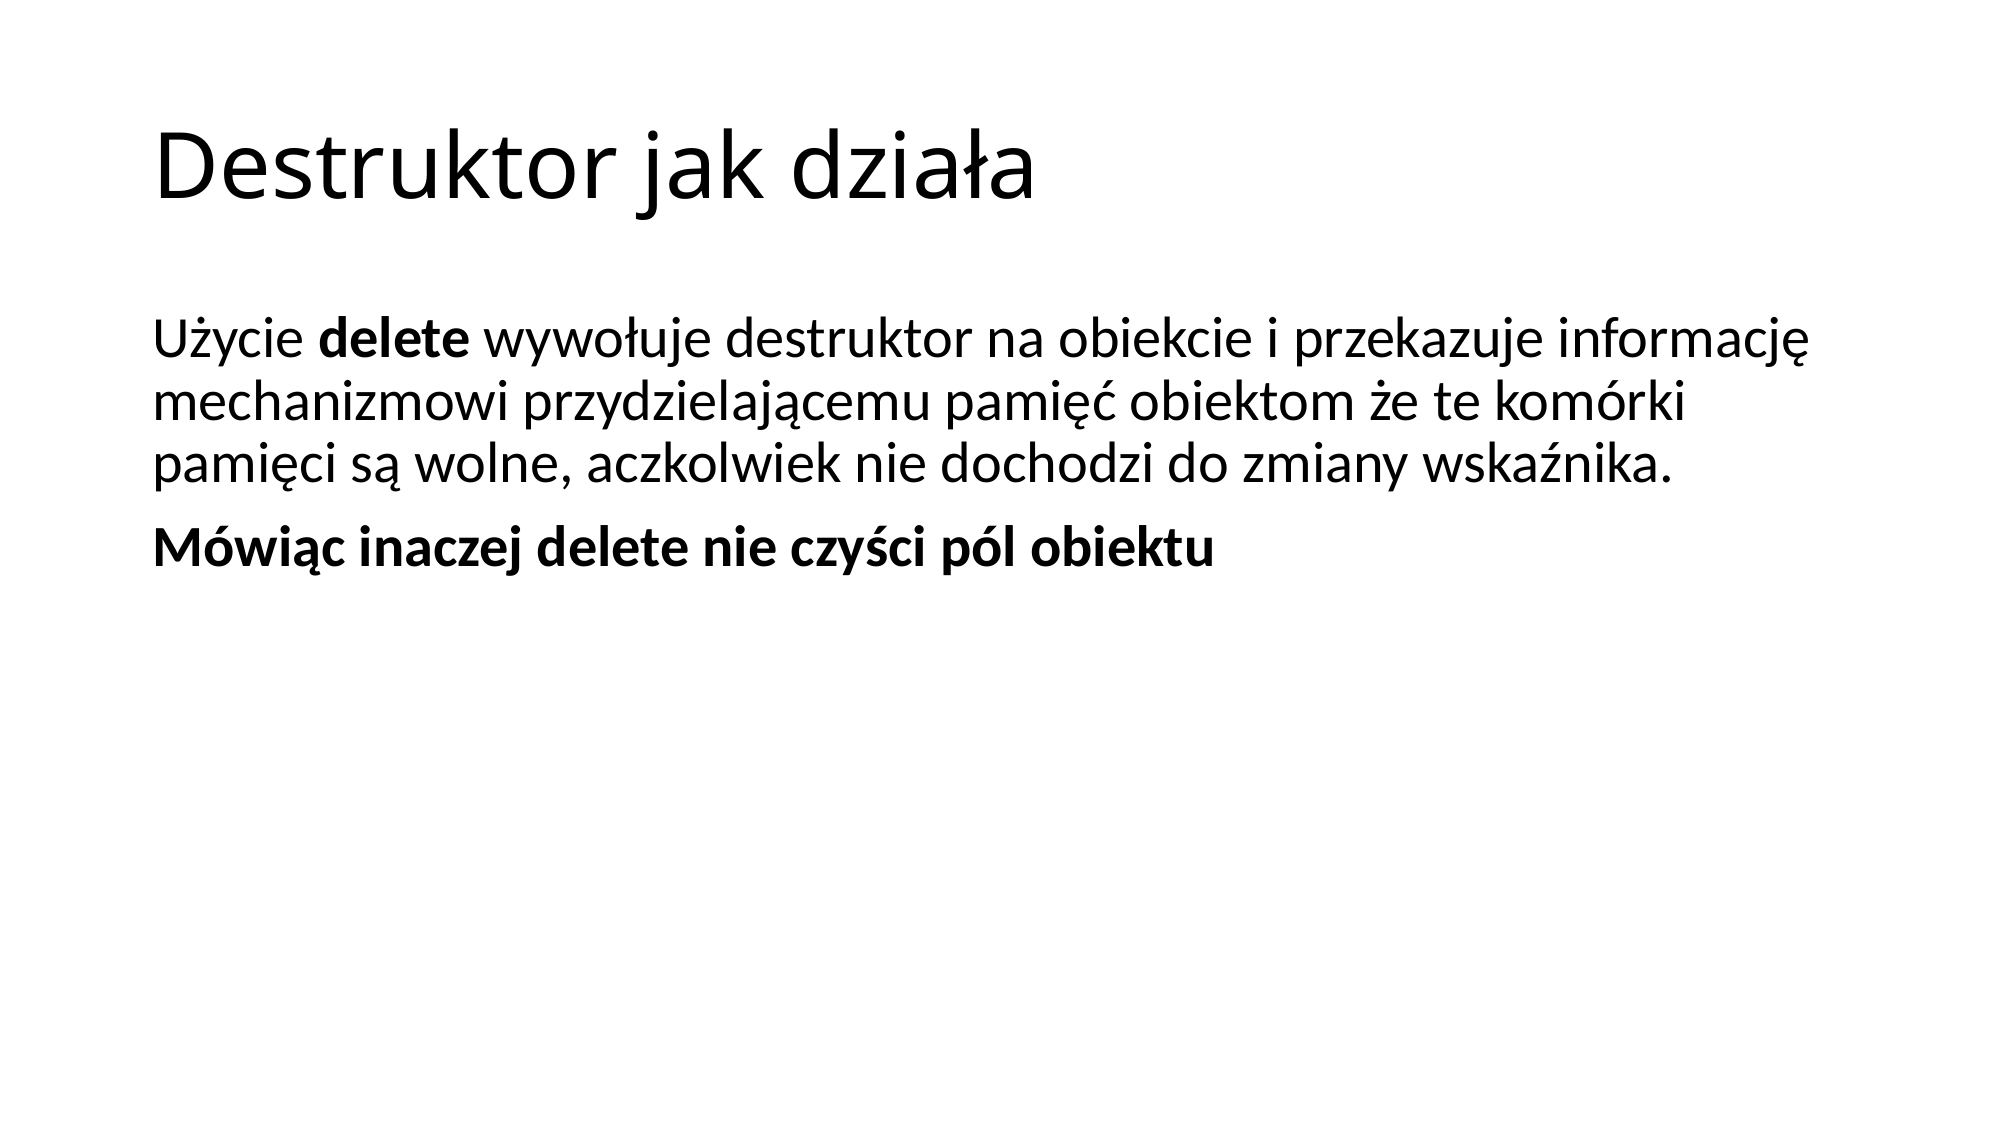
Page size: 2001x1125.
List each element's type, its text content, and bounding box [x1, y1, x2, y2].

title Destruktor jak działa [137, 59, 1863, 278]
list Użycie delete wywołuje destruktor na obiekcie i przekazuje informację mechanizmowi przydzielającemu pamięć obiektom że te komórki pamięci są wolne, aczkolwiek nie dochodzi do zmiany wskaźnika. Mówiąc inaczej delete nie czyści pól obiektu [137, 299, 1863, 1014]
